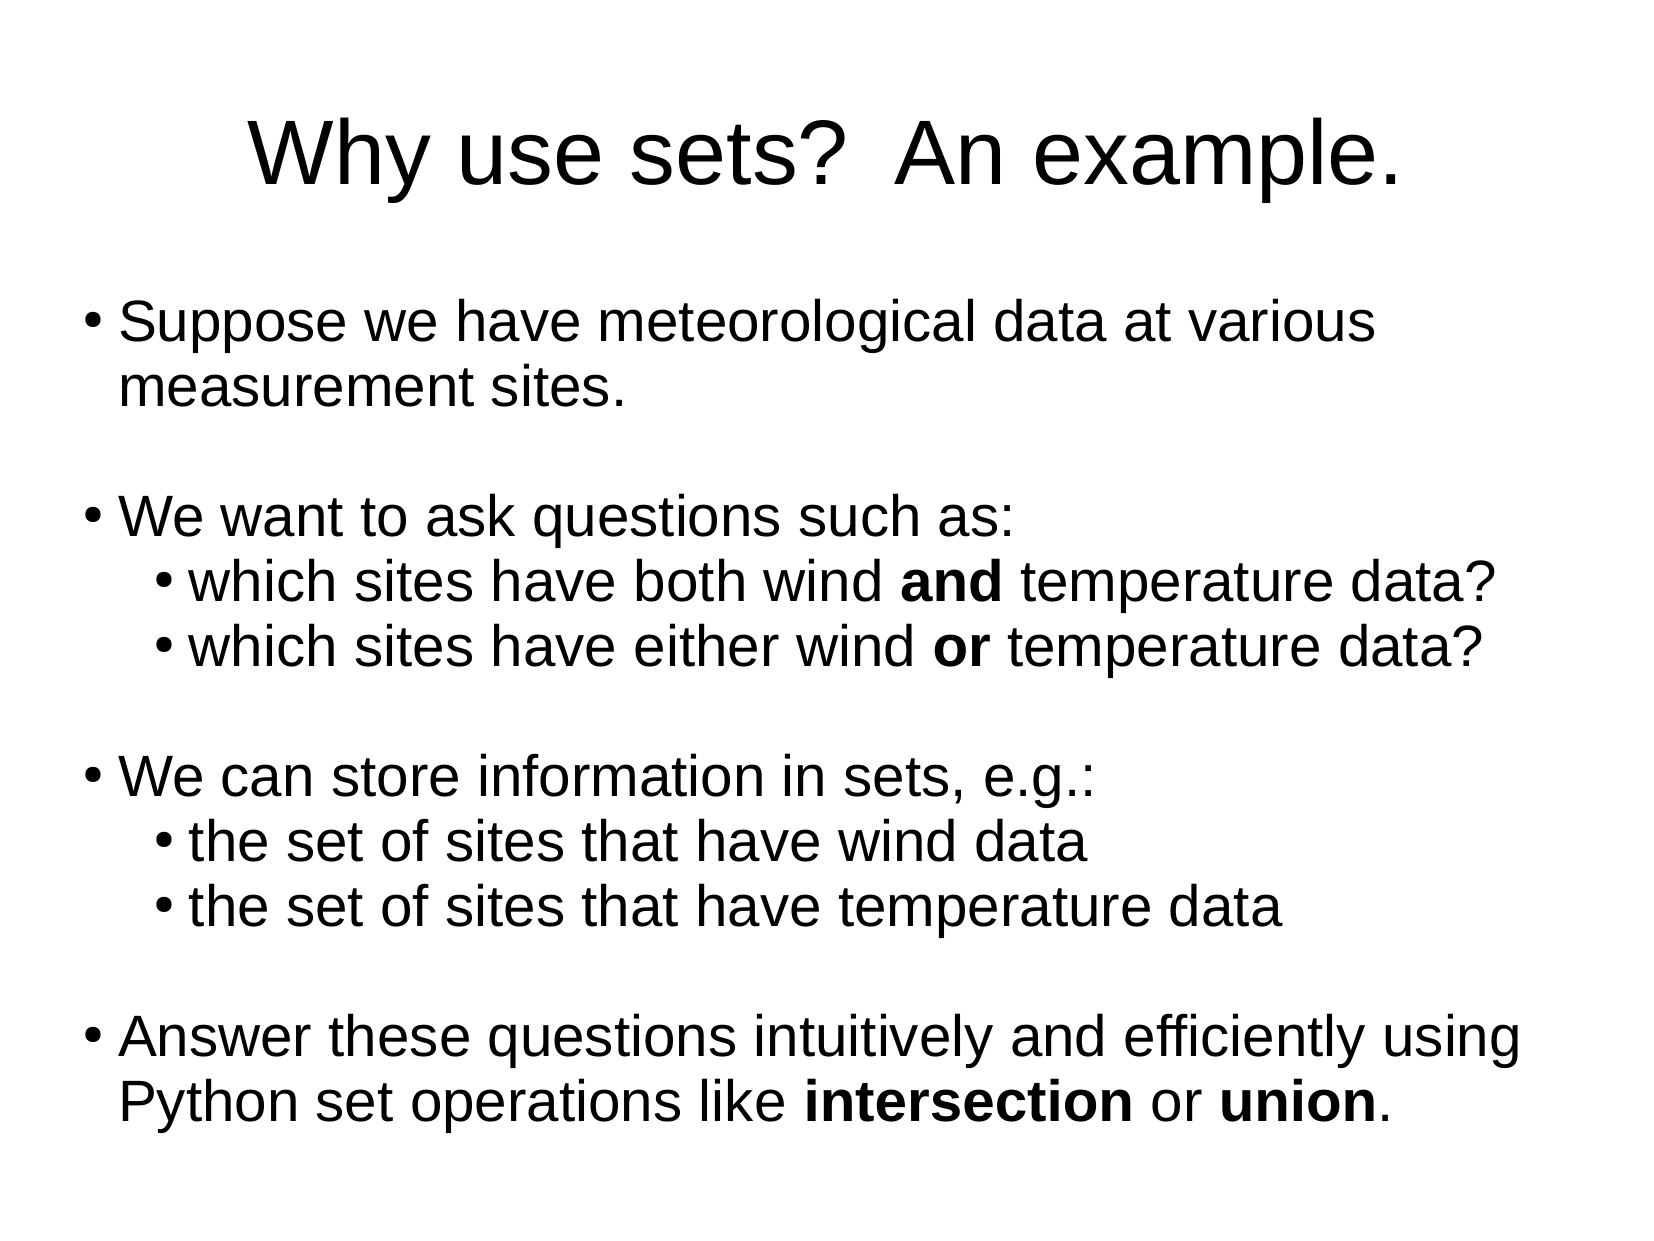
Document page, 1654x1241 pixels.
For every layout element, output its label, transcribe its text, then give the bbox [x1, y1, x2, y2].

subtitle Suppose we have meteorological data at various measurement sites. We want to ask questions such as: which sites have both wind and temperature data? which sites have either wind or temperature data? We can store information in sets, e.g.: the set of sites that have wind data the set of sites that have temperature data Answer these questions intuitively and efficiently using Python set operations like intersection or union. [82, 283, 1571, 1140]
title Why use sets? An example. [82, 49, 1571, 257]
